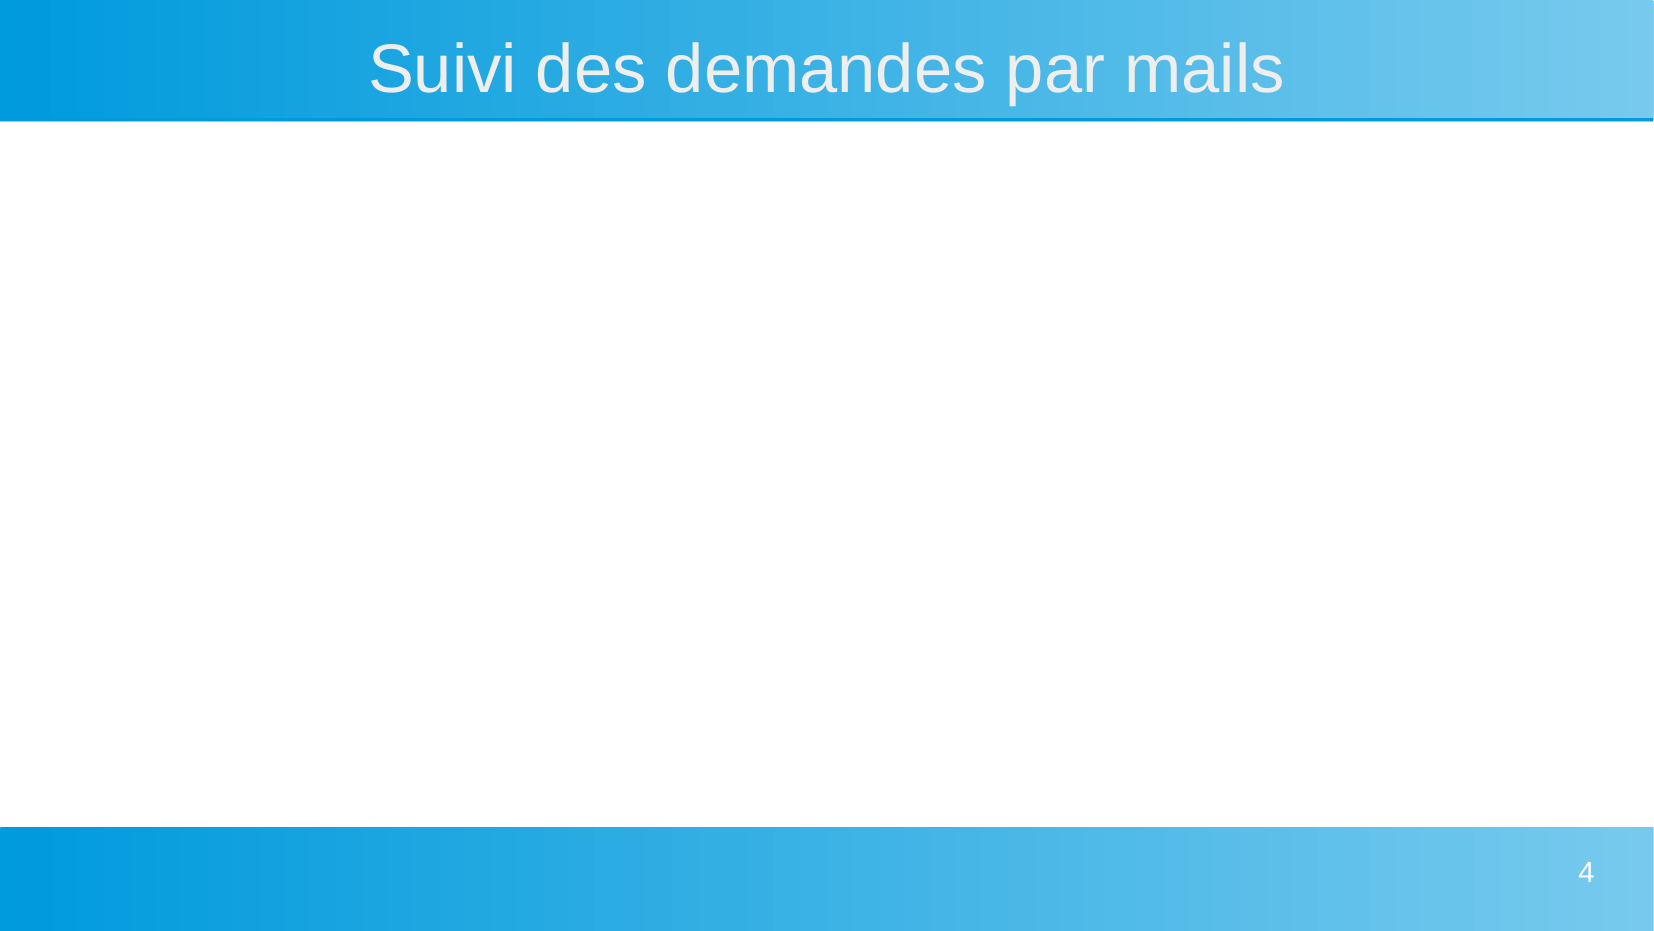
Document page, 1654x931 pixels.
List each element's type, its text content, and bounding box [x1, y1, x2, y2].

title Suivi des demandes par mails [59, 29, 1595, 108]
